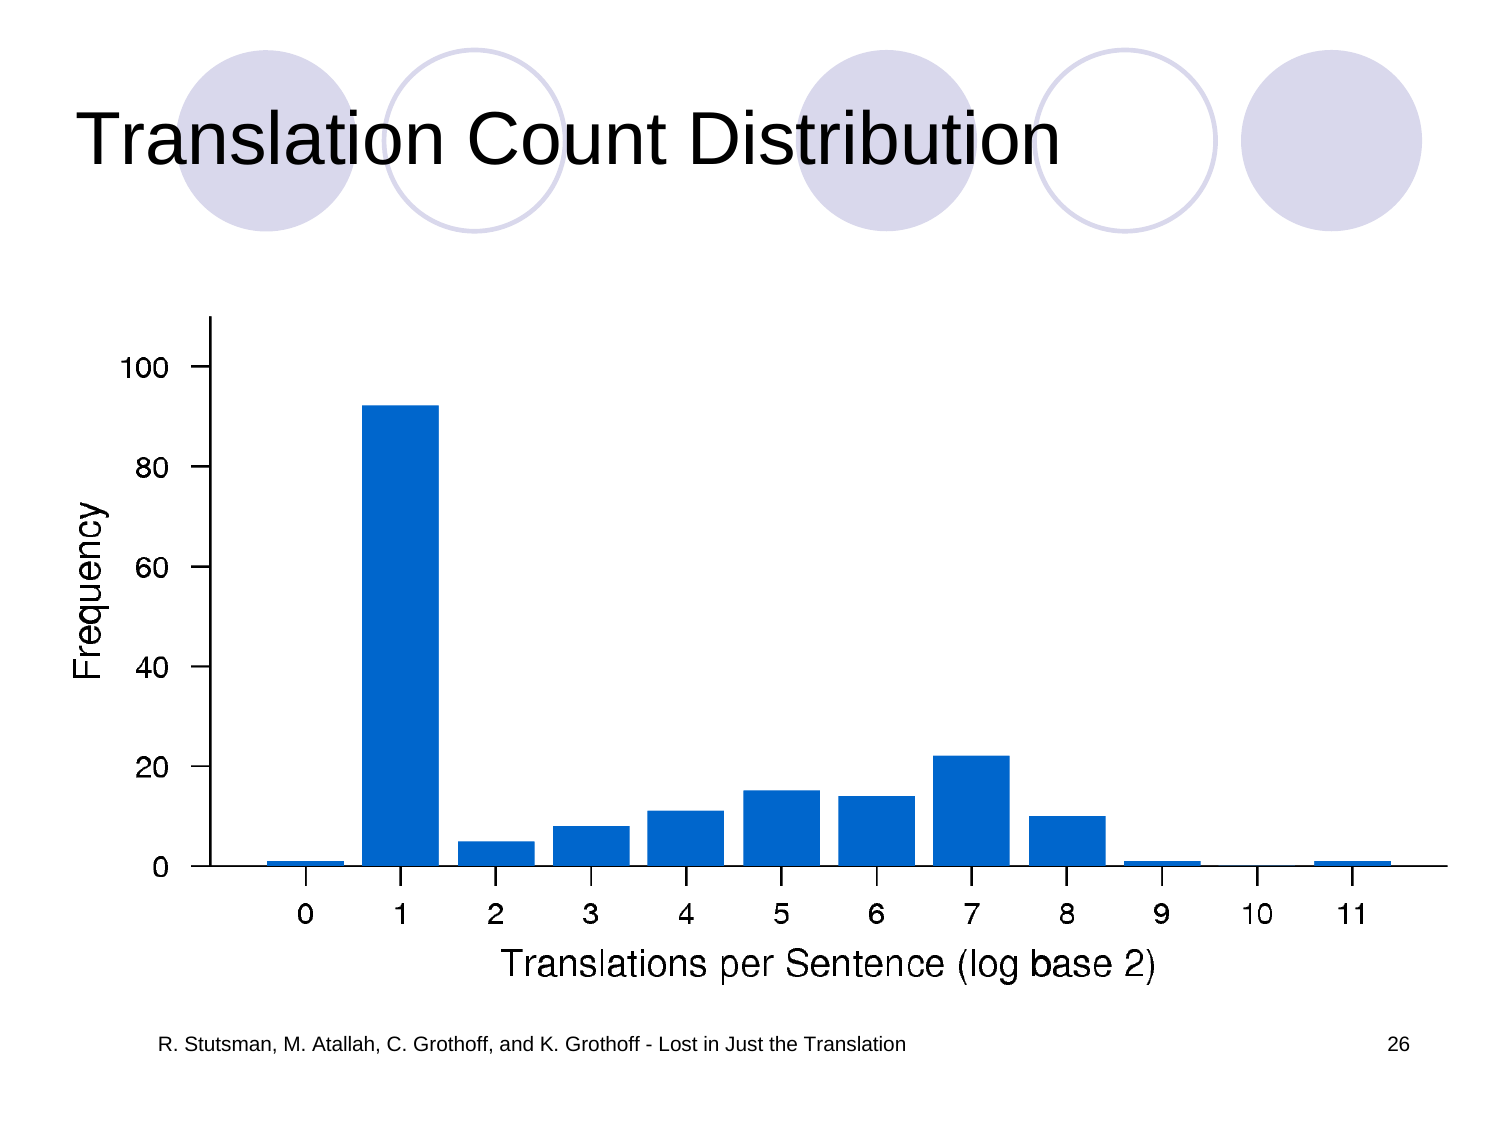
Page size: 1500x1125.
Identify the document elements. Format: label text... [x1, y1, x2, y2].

title Translation Count Distribution [75, 45, 1426, 233]
picture [0, 262, 1500, 1030]
